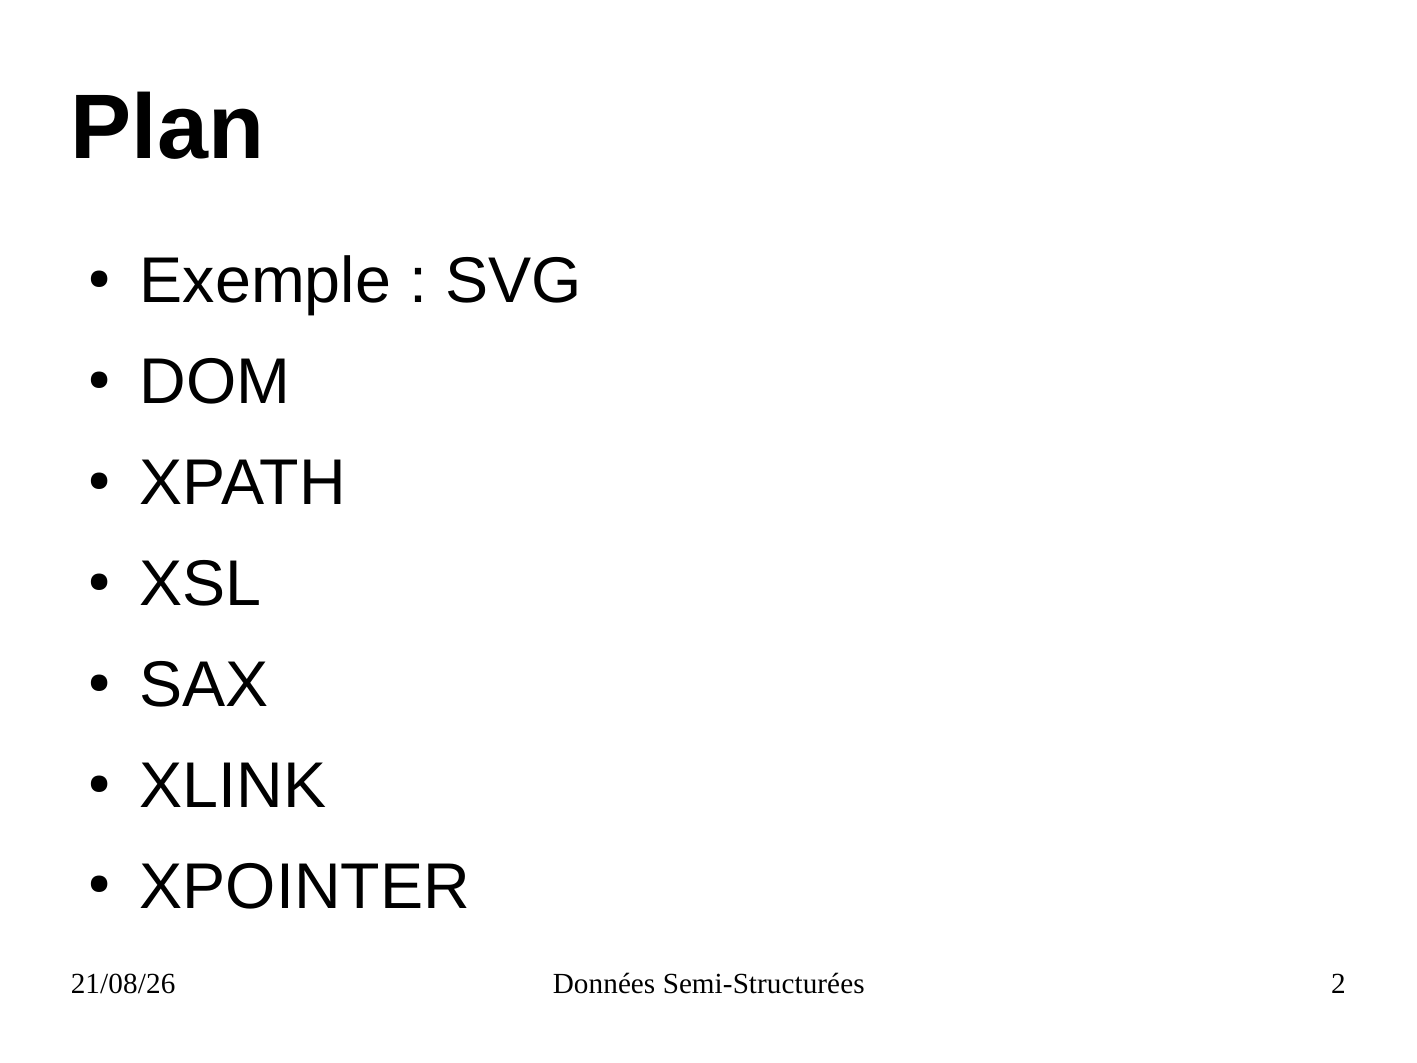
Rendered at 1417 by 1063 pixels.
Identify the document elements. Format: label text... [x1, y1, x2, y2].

title Plan [70, 42, 1346, 212]
list Exemple : SVG DOM XPATH XSL SAX XLINK XPOINTER [70, 244, 1346, 925]
